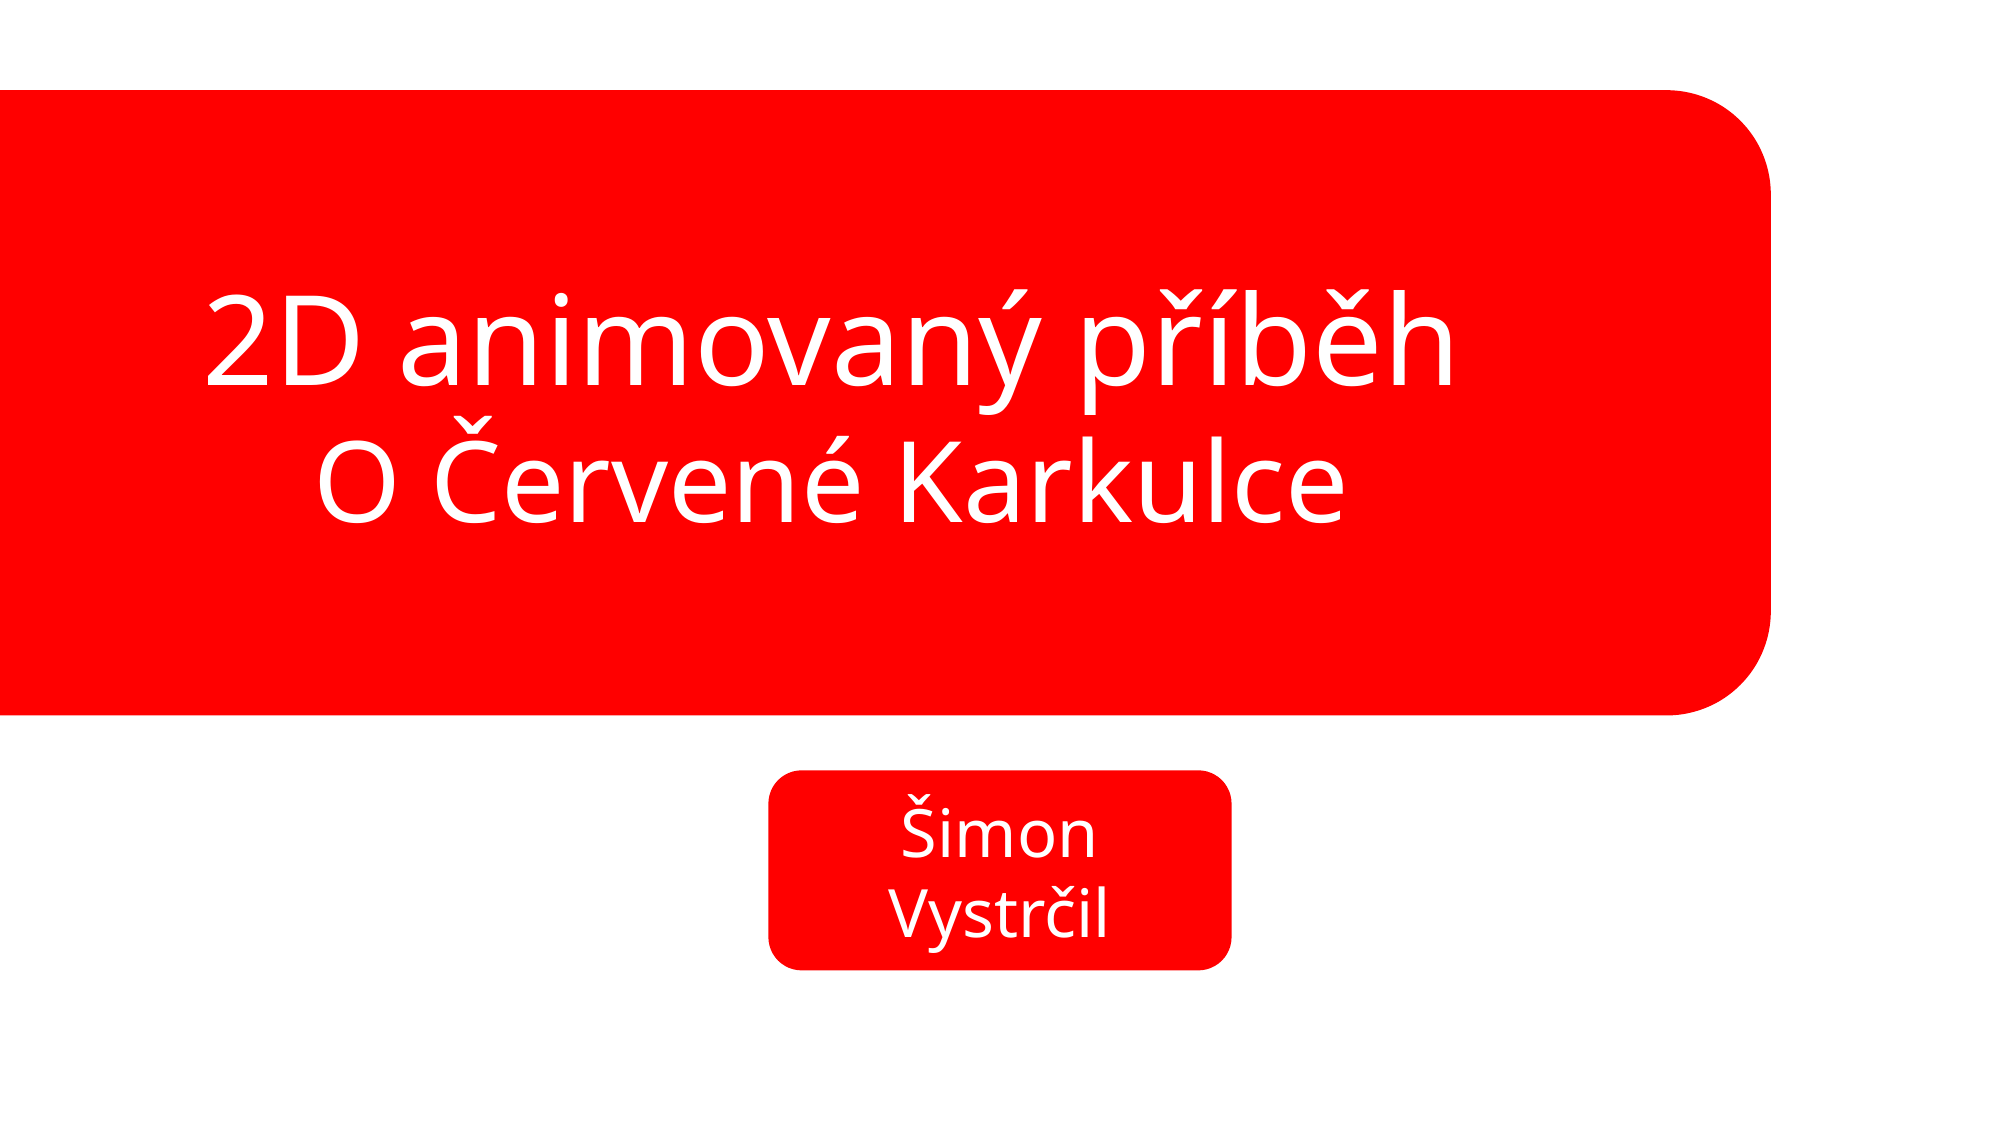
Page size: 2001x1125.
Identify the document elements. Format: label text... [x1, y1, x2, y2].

text_box Šimon Vystrčil [768, 770, 1232, 971]
text_box 2D animovaný příběh O Červené Karkulce [0, 90, 1771, 716]
